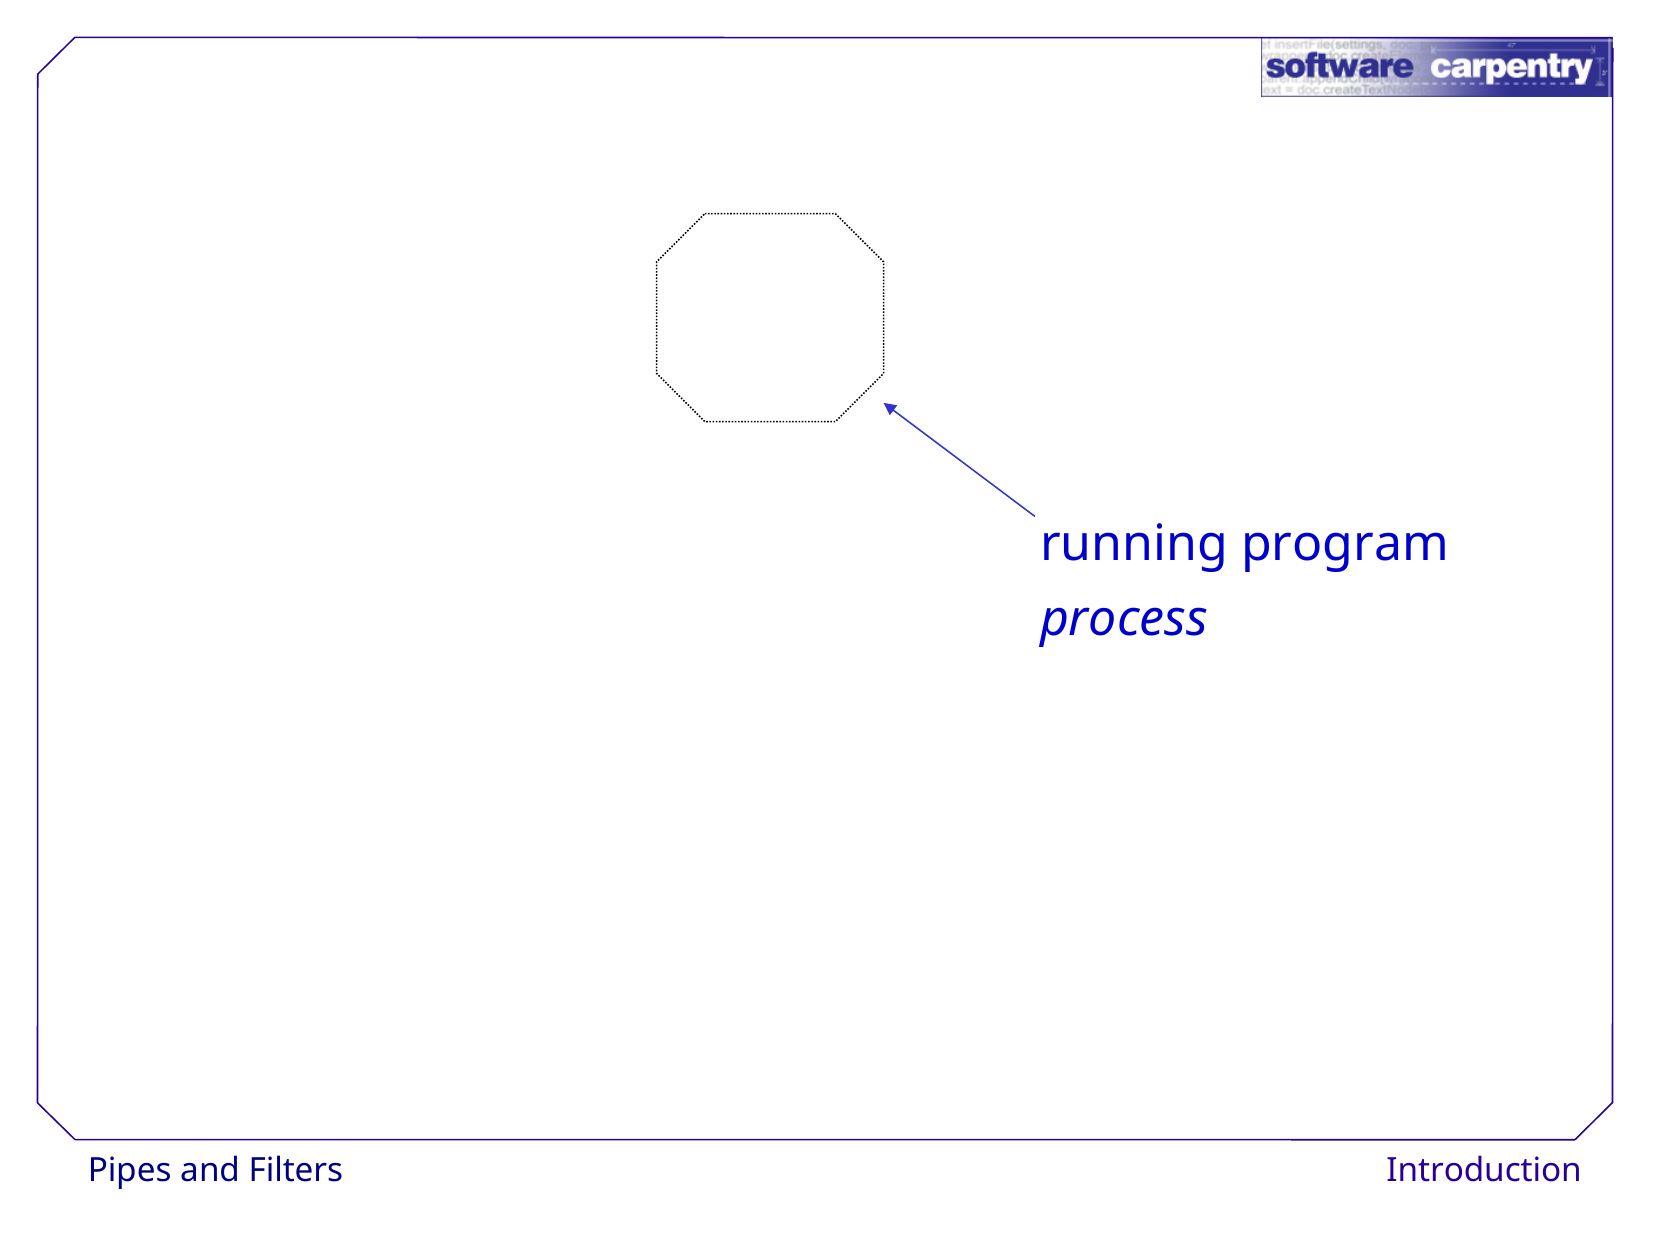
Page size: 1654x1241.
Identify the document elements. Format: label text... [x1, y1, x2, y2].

picture [1261, 39, 1613, 97]
text_box running program process [1025, 488, 1451, 668]
